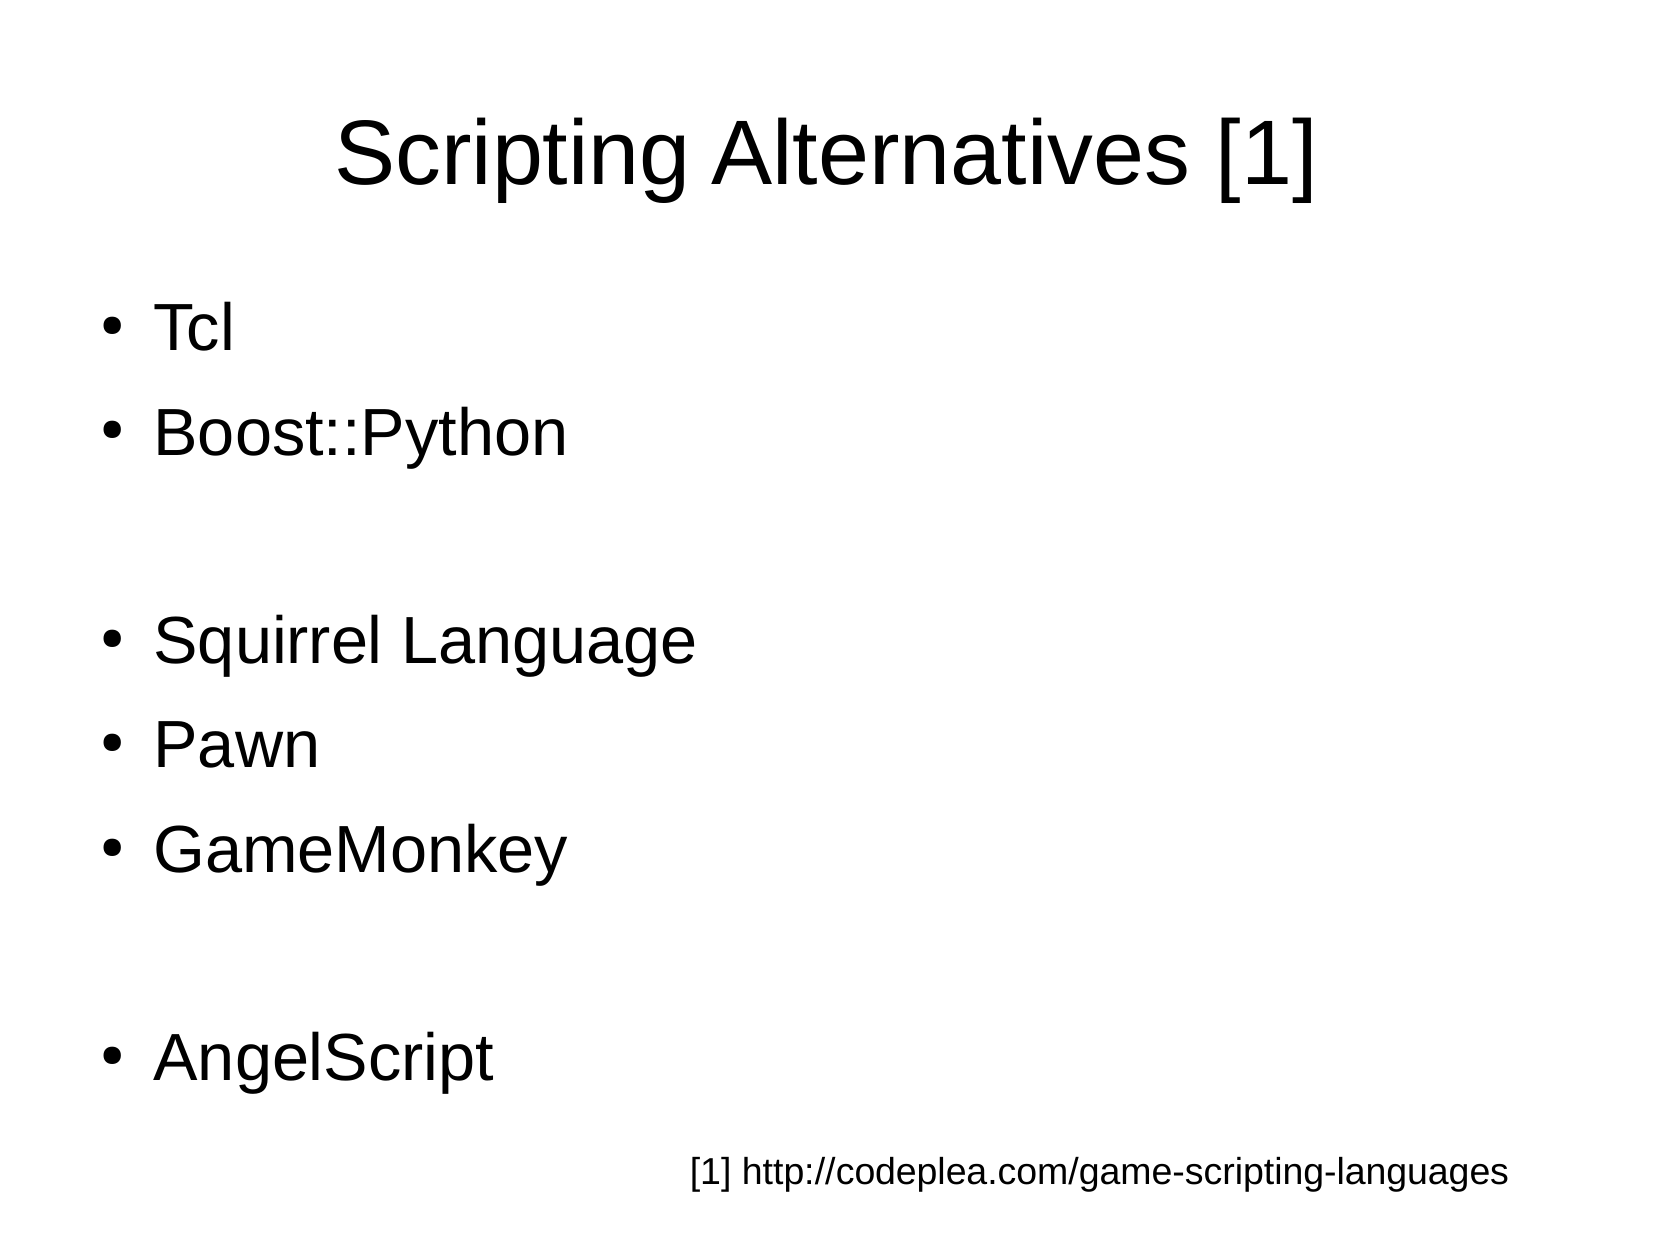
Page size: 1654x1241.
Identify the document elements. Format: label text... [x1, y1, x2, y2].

text_box [1] http://codeplea.com/game-scripting-languages [675, 1143, 1585, 1201]
list Tcl Boost::Python Squirrel Language Pawn GameMonkey AngelScript [82, 290, 1571, 1109]
title Scripting Alternatives [1] [82, 49, 1571, 257]
